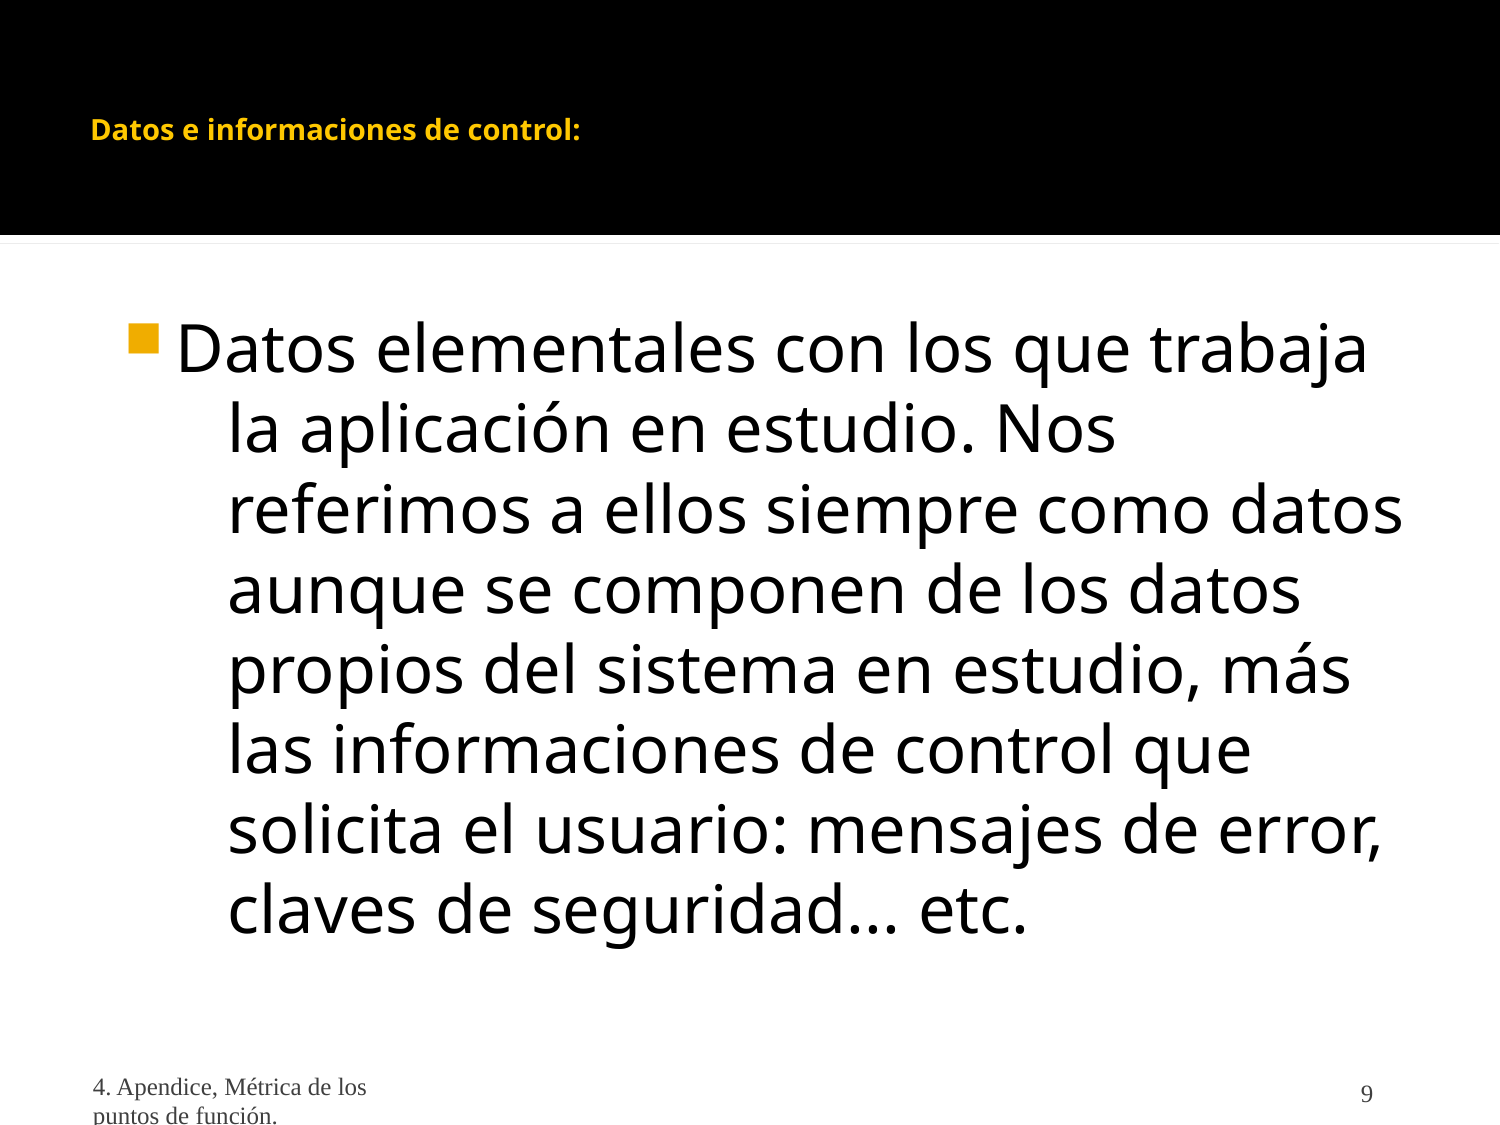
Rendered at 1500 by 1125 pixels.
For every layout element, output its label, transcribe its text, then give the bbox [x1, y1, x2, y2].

title Datos e informaciones de control: [75, 25, 1426, 232]
text_box 4. Apendice, Métrica de los puntos de función. [75, 1062, 426, 1108]
text_box [1345, 1062, 1467, 1108]
list Datos elementales con los que trabaja la aplicación en estudio. Nos referimos a ellos siempre como datos aunque se componen de los datos propios del sistema en estudio, más las informaciones de control que solicita el usuario: mensajes de error, claves de seguridad... etc. [75, 291, 1426, 1051]
